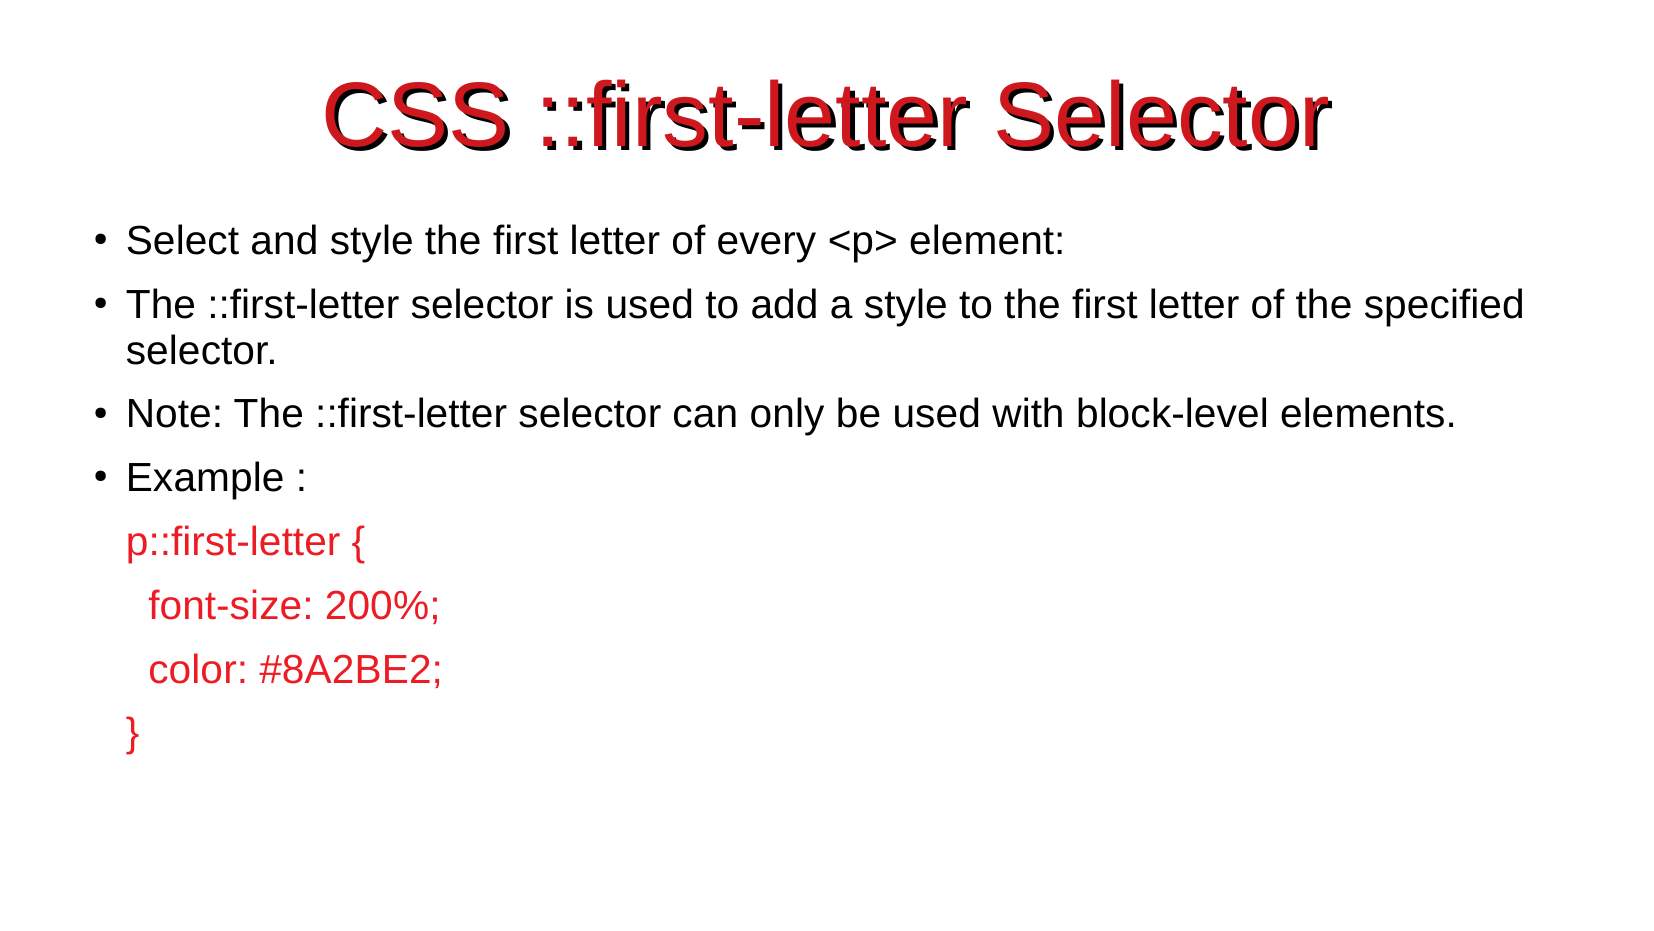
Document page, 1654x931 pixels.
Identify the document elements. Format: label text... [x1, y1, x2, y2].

title CSS ::first-letter Selector [82, 37, 1571, 193]
list Select and style the first letter of every <p> element: The ::first-letter selector is used to add a style to the first letter of the specified selector. Note: The ::first-letter selector can only be used with block-level elements. Example : p::first-letter { font-size: 200%; color: #8A2BE2; } [82, 217, 1571, 758]
